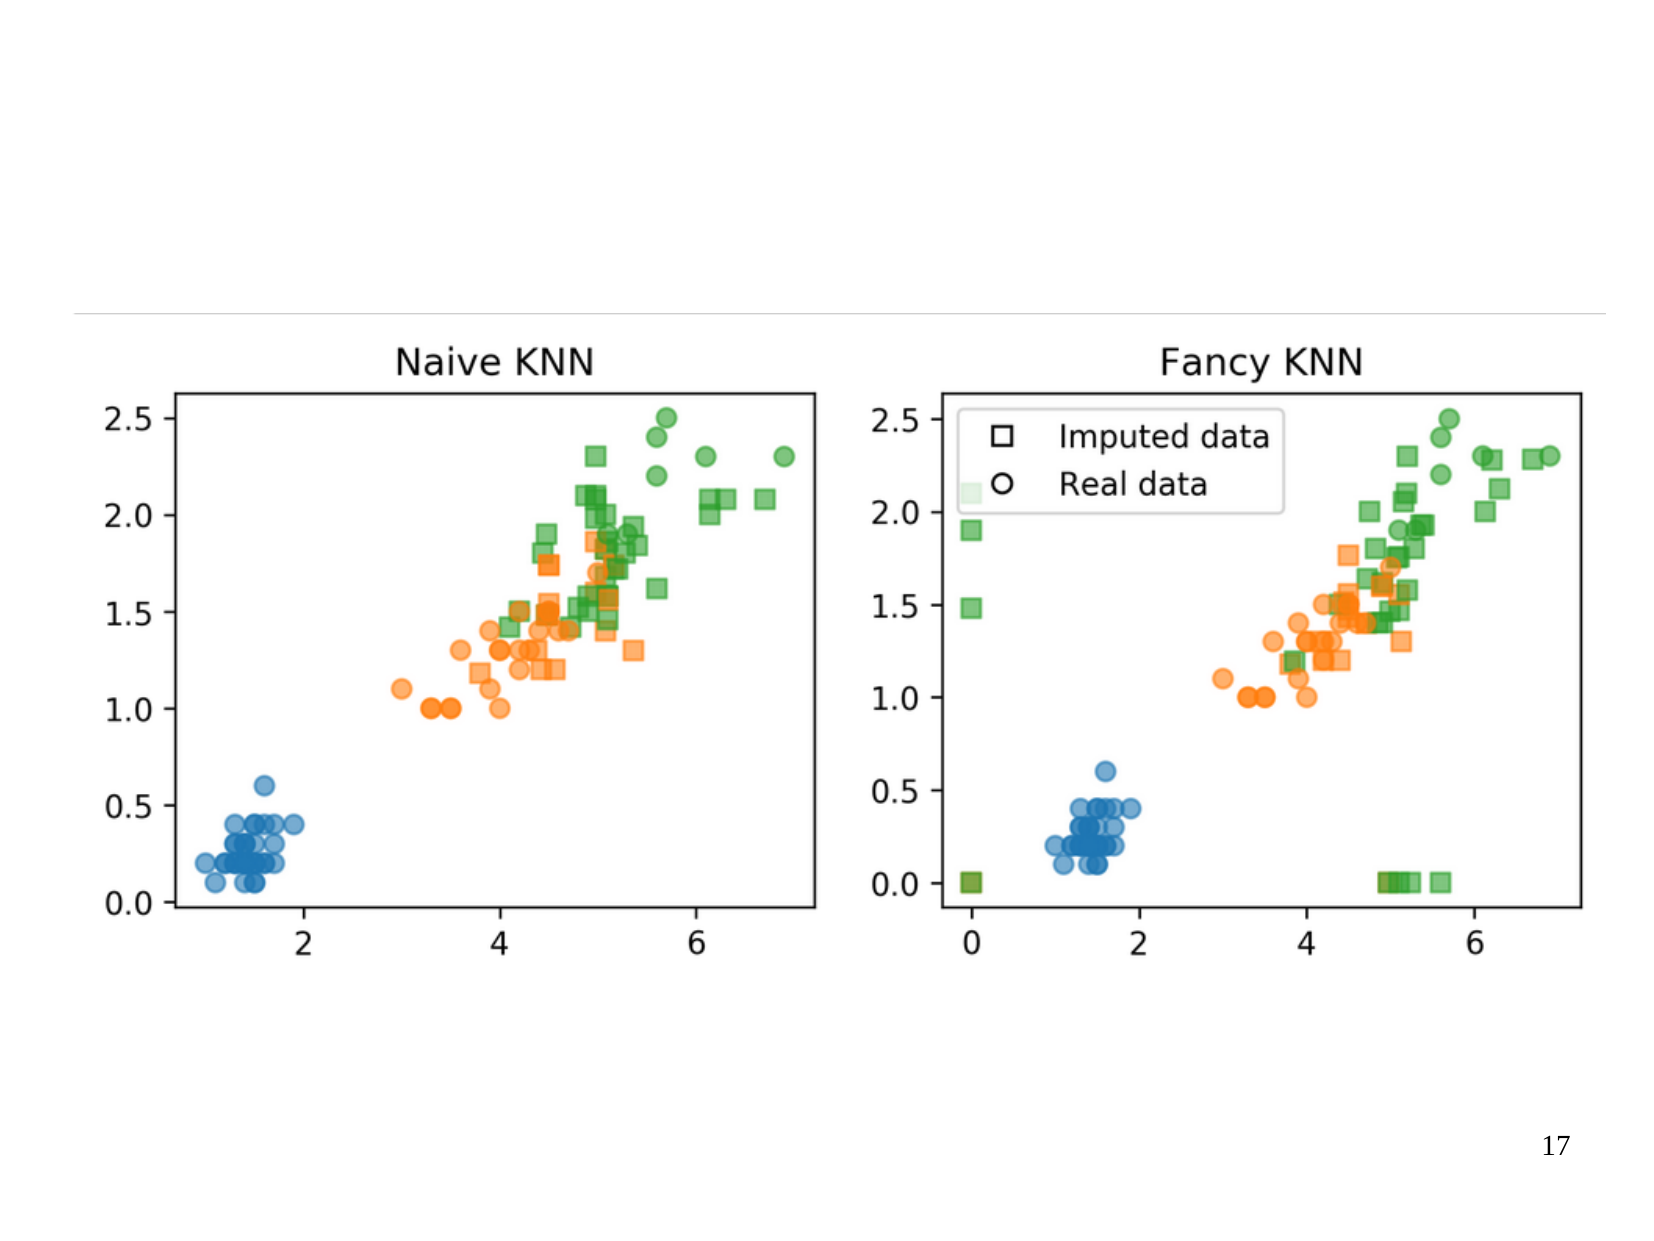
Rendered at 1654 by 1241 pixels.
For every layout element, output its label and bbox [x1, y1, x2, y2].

picture [70, 313, 1606, 991]
